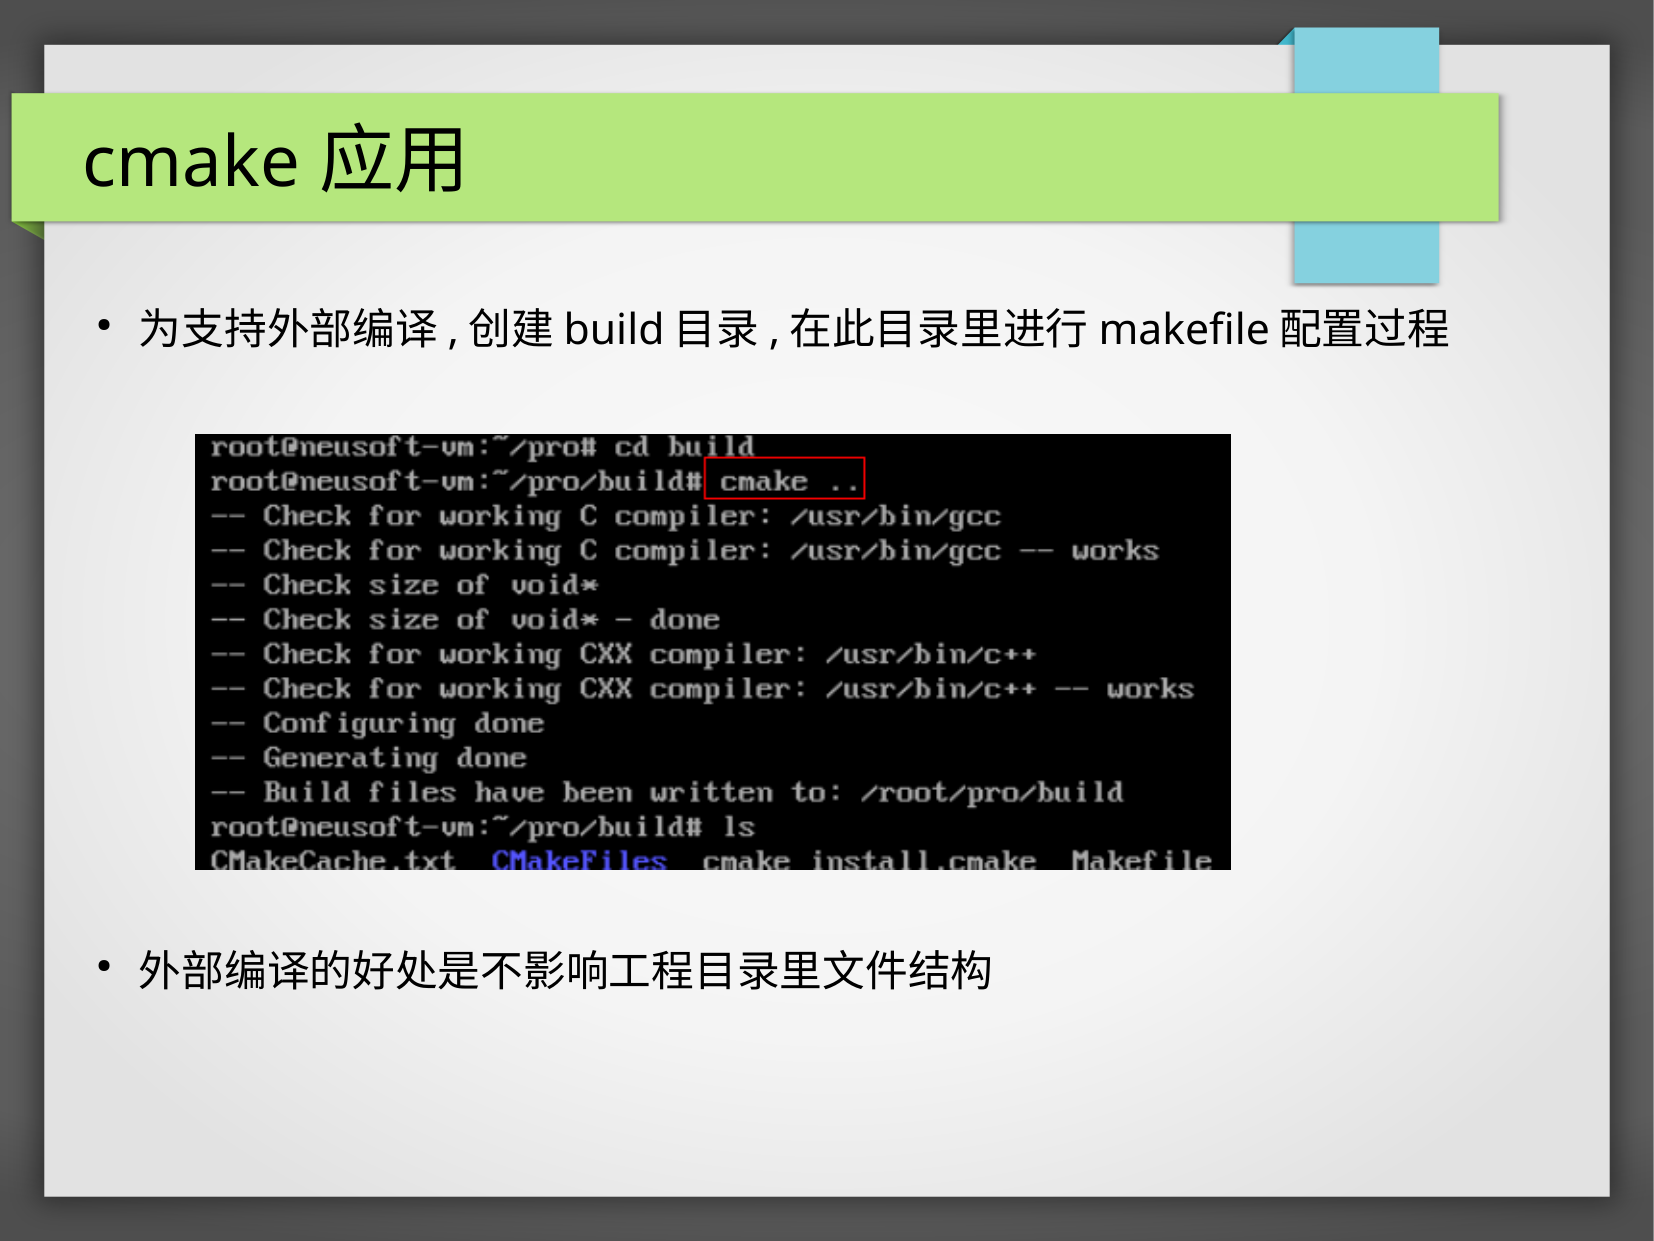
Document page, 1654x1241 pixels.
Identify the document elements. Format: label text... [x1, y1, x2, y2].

list 为支持外部编译,创建build目录,在此目录里进行makefile配置过程 外部编译的好处是不影响工程目录里文件结构 [82, 295, 1571, 1015]
title cmake应用 [82, 94, 1264, 213]
picture [0, 0, 1654, 1241]
